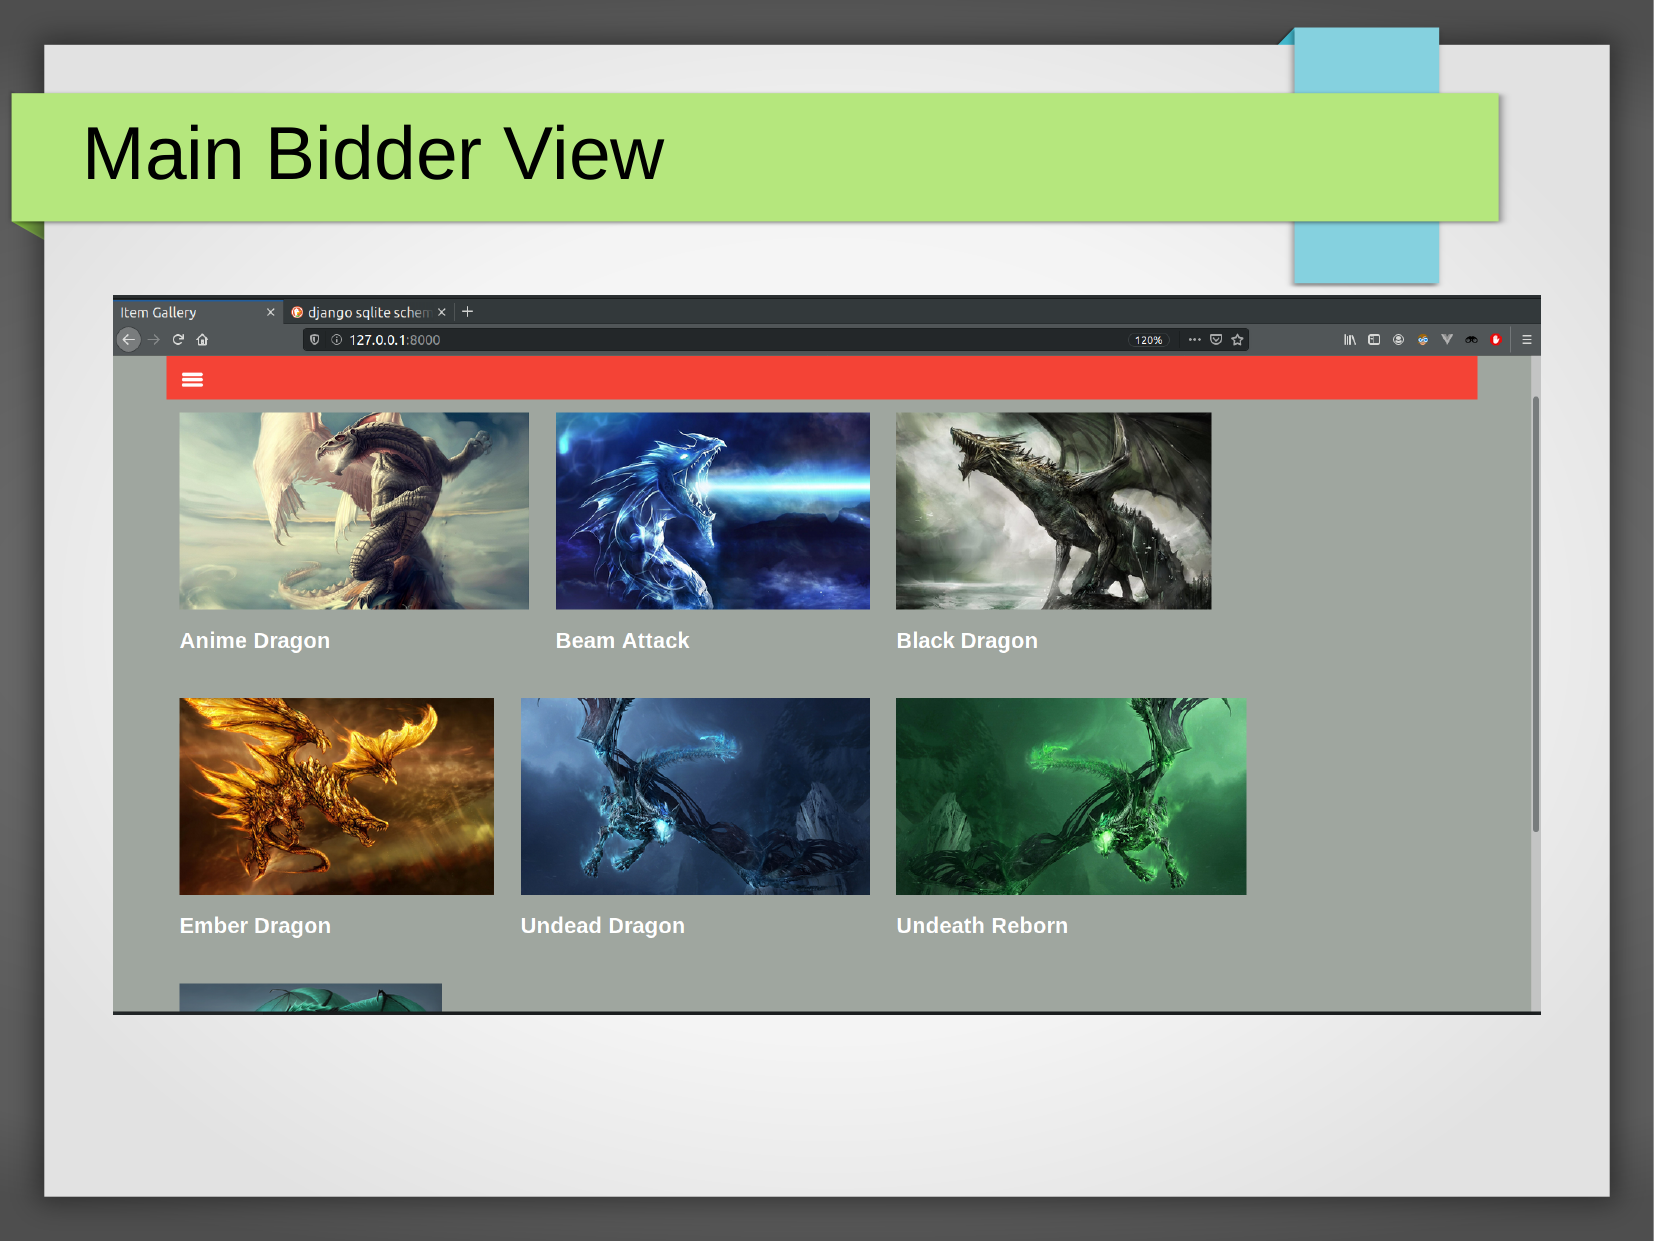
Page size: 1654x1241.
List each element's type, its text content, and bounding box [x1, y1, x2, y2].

title Main Bidder View [82, 94, 1264, 213]
picture [0, 0, 1654, 1241]
